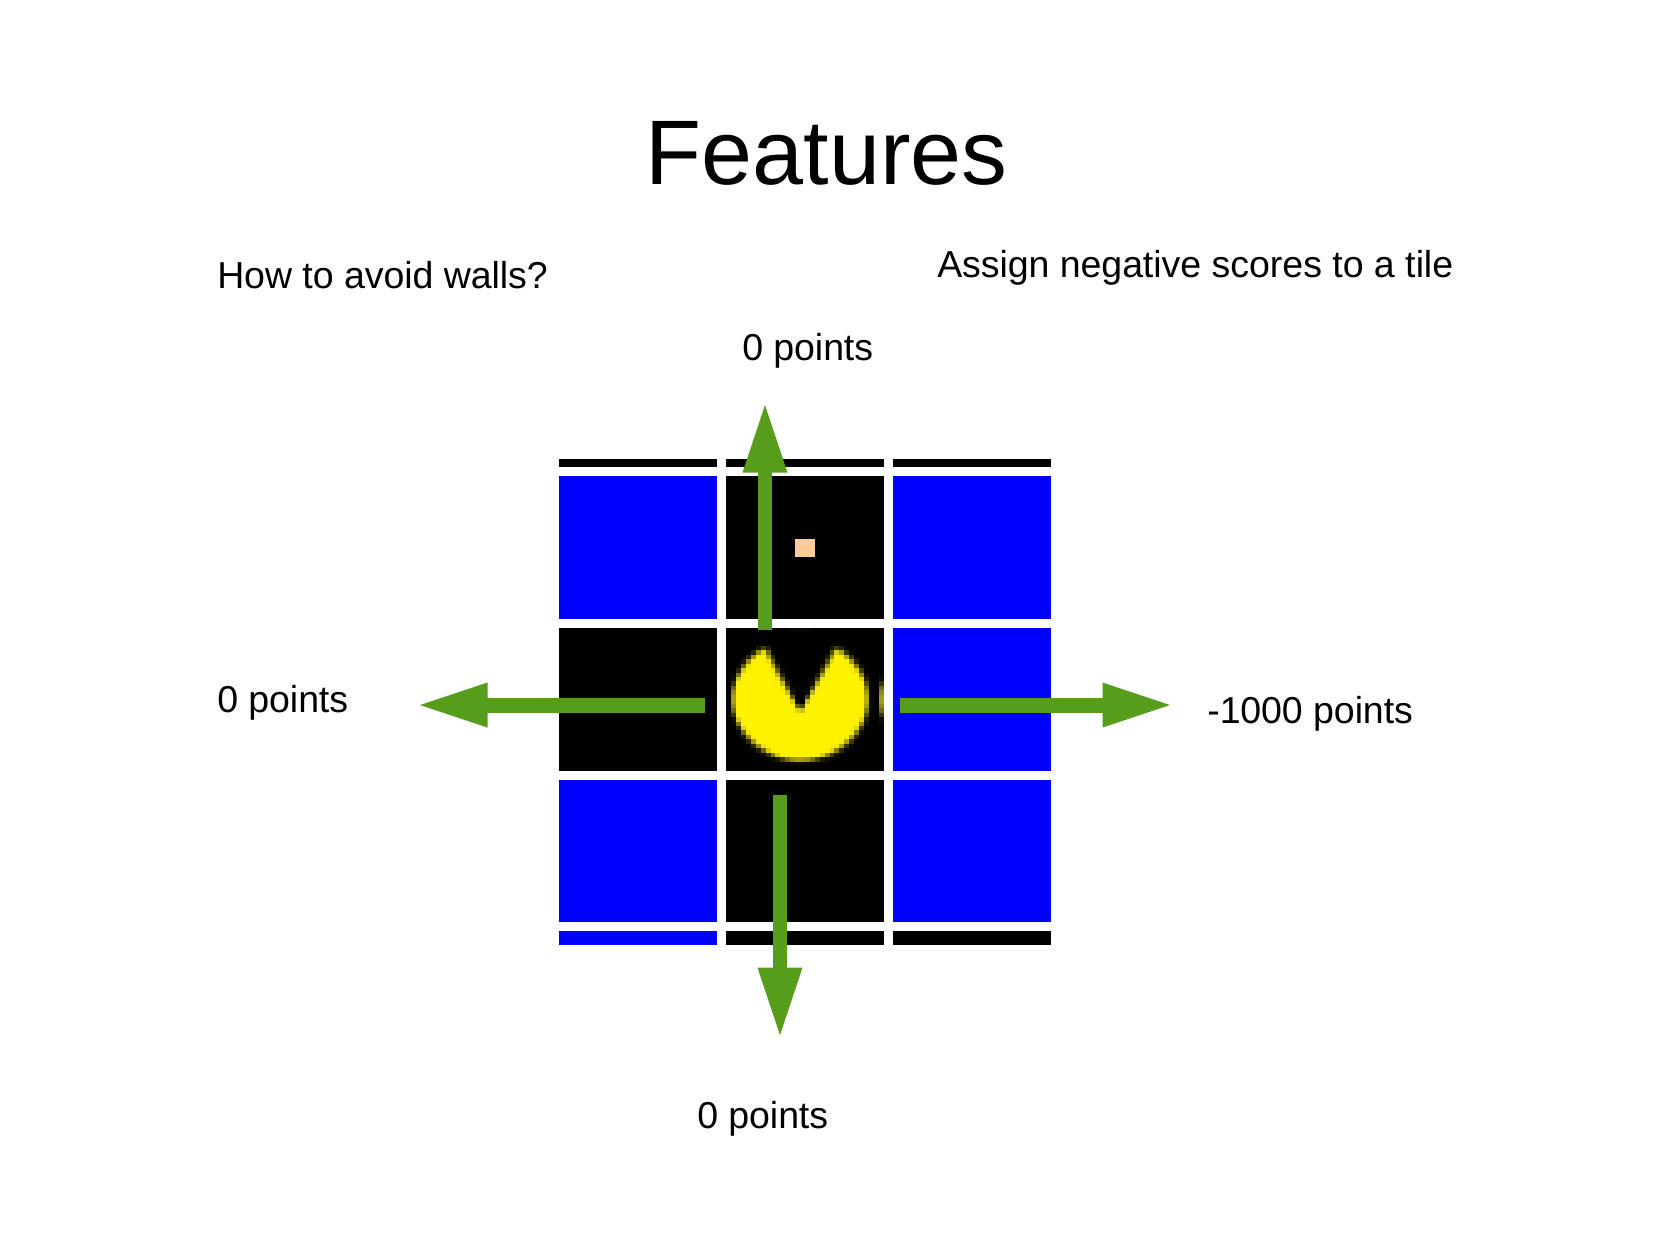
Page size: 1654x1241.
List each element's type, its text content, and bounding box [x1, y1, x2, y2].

text_box 0 points [195, 663, 496, 736]
title Features [82, 49, 1571, 257]
text_box 0 points [720, 311, 961, 384]
text_box 0 points [675, 1080, 1021, 1152]
picture [555, 459, 1051, 946]
text_box How to avoid walls? [195, 240, 916, 312]
text_box -1000 points [1185, 675, 1471, 747]
text_box Assign negative scores to a tile [915, 228, 1501, 301]
